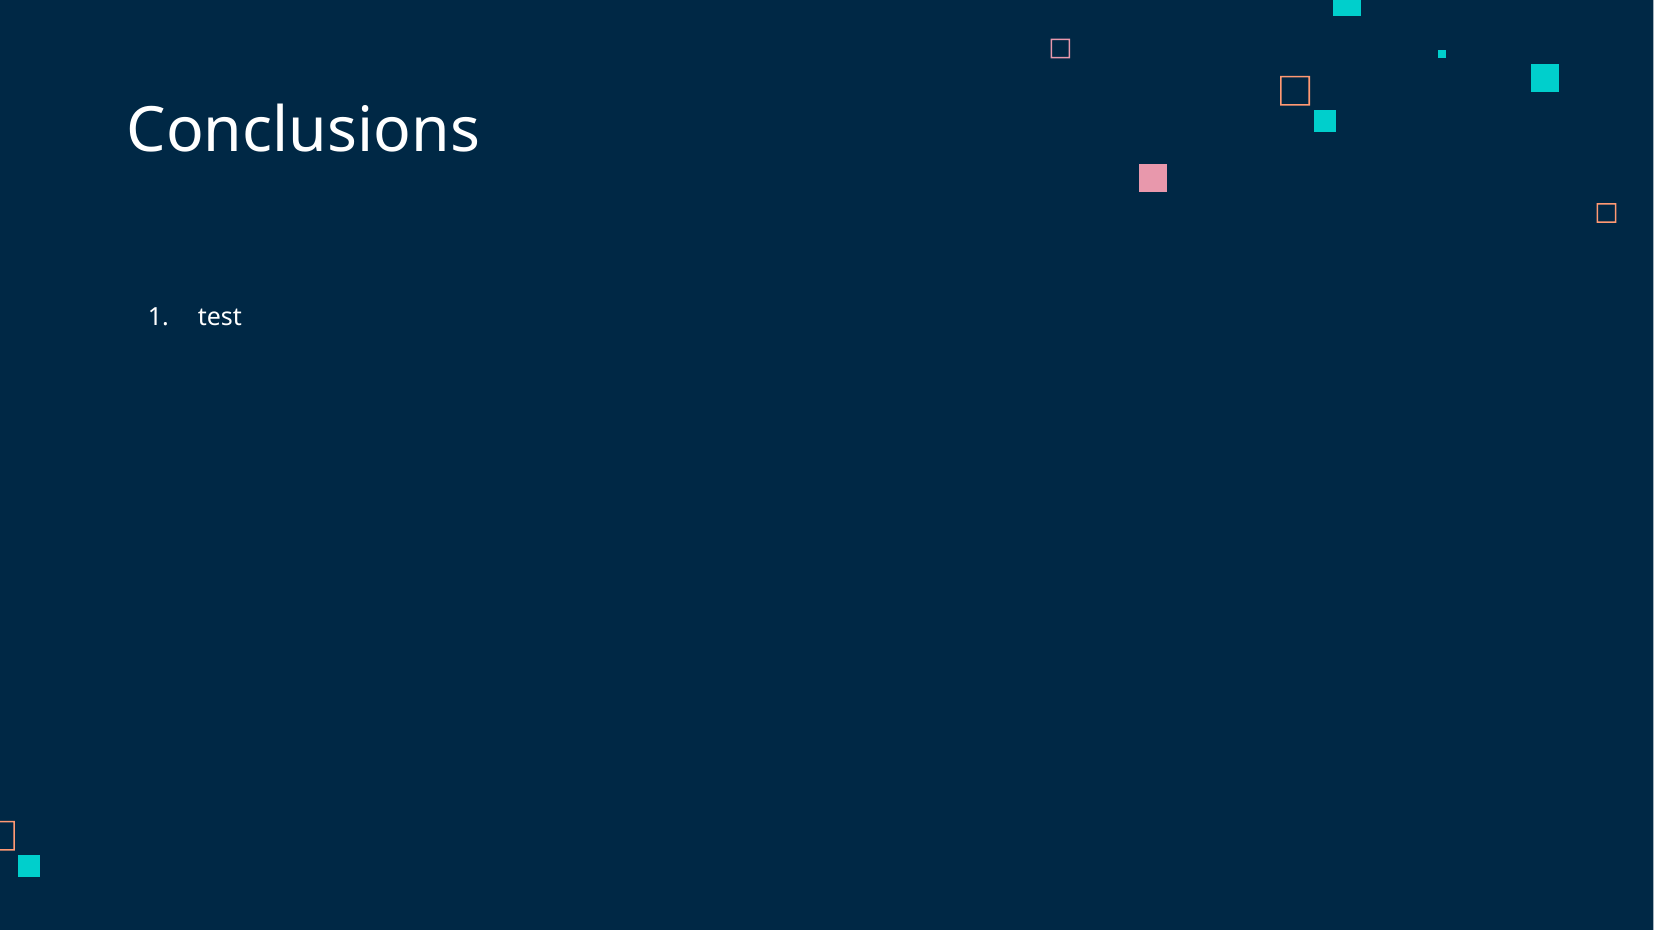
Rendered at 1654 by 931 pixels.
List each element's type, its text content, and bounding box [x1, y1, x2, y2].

list test [107, 192, 1531, 877]
title Conclusions [111, 74, 967, 179]
